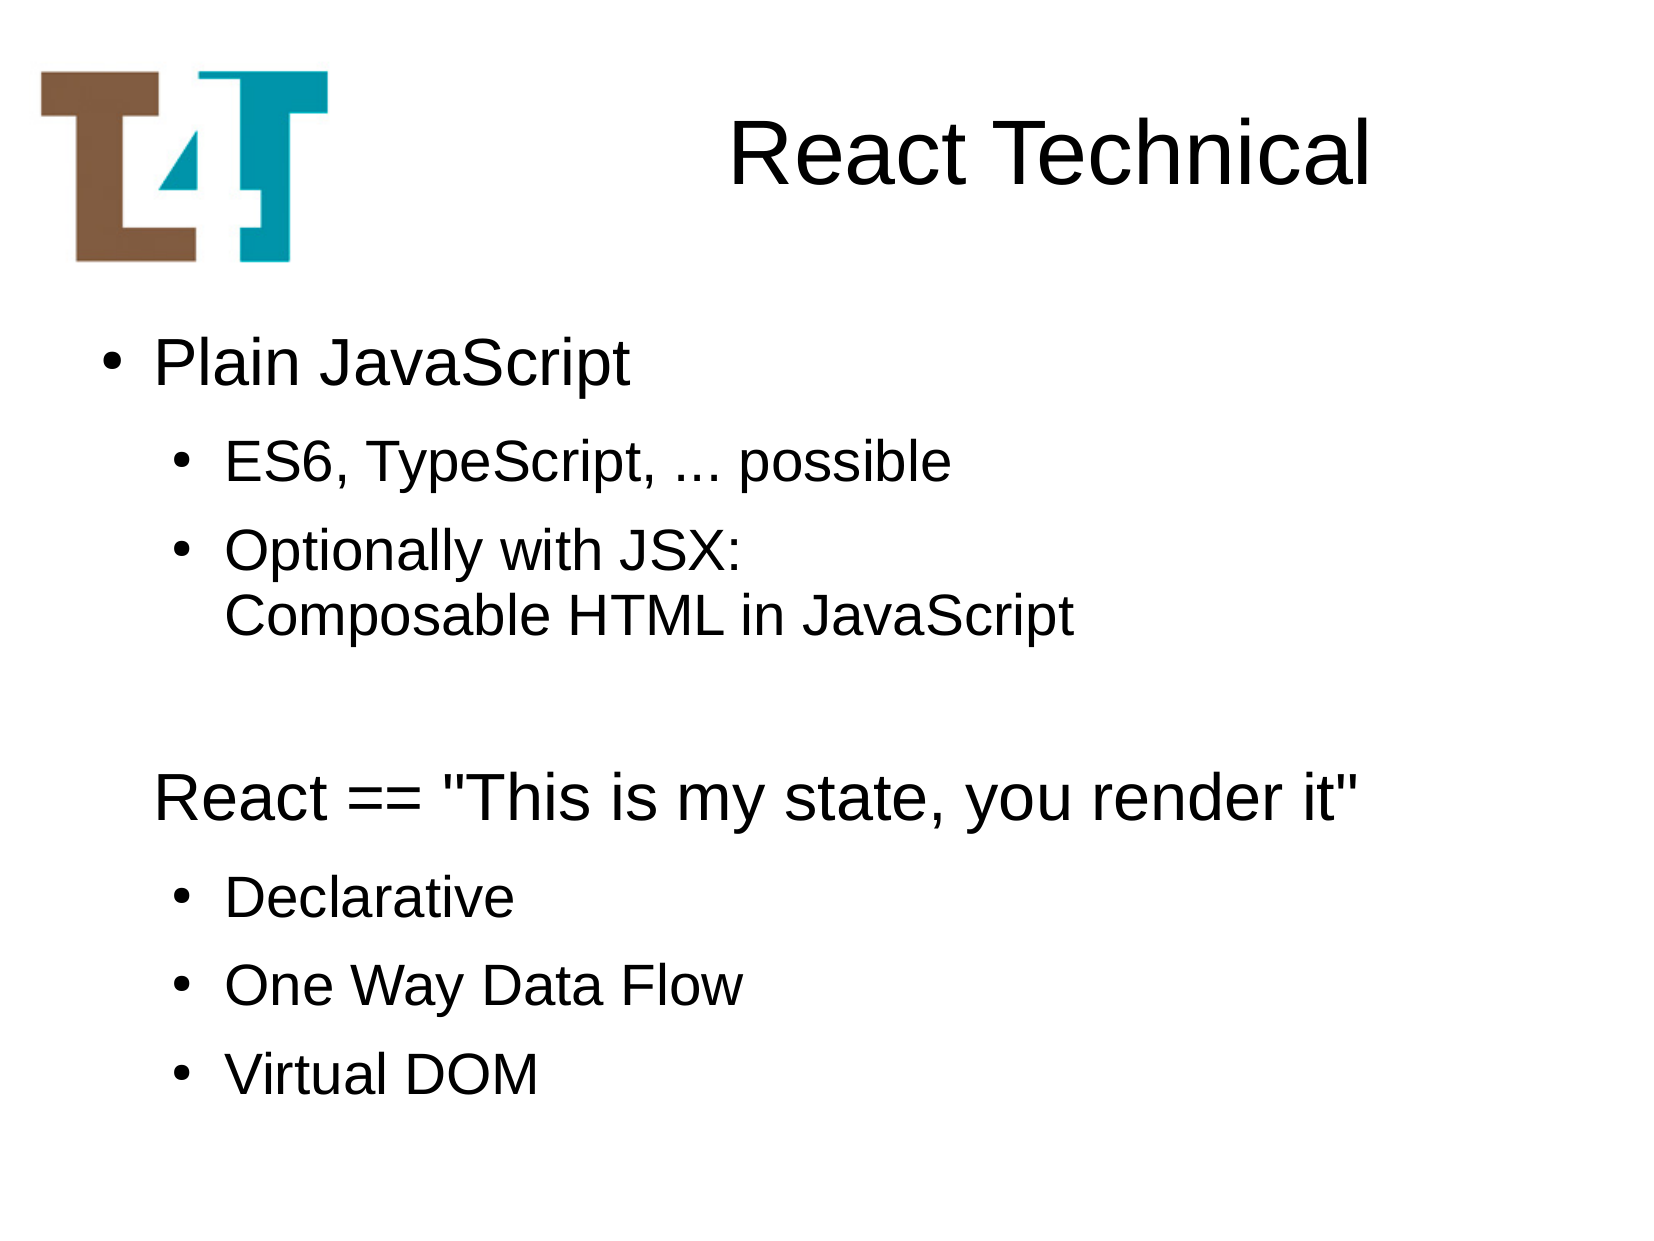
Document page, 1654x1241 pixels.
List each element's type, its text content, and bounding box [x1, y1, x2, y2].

title React Technical [531, 49, 1571, 257]
list Plain JavaScript ES6, TypeScript, ... possible Optionally with JSX: Composable HTML in JavaScript React == "This is my state, you render it" Declarative One Way Data Flow Virtual DOM [82, 324, 1571, 1204]
picture [29, 12, 342, 325]
